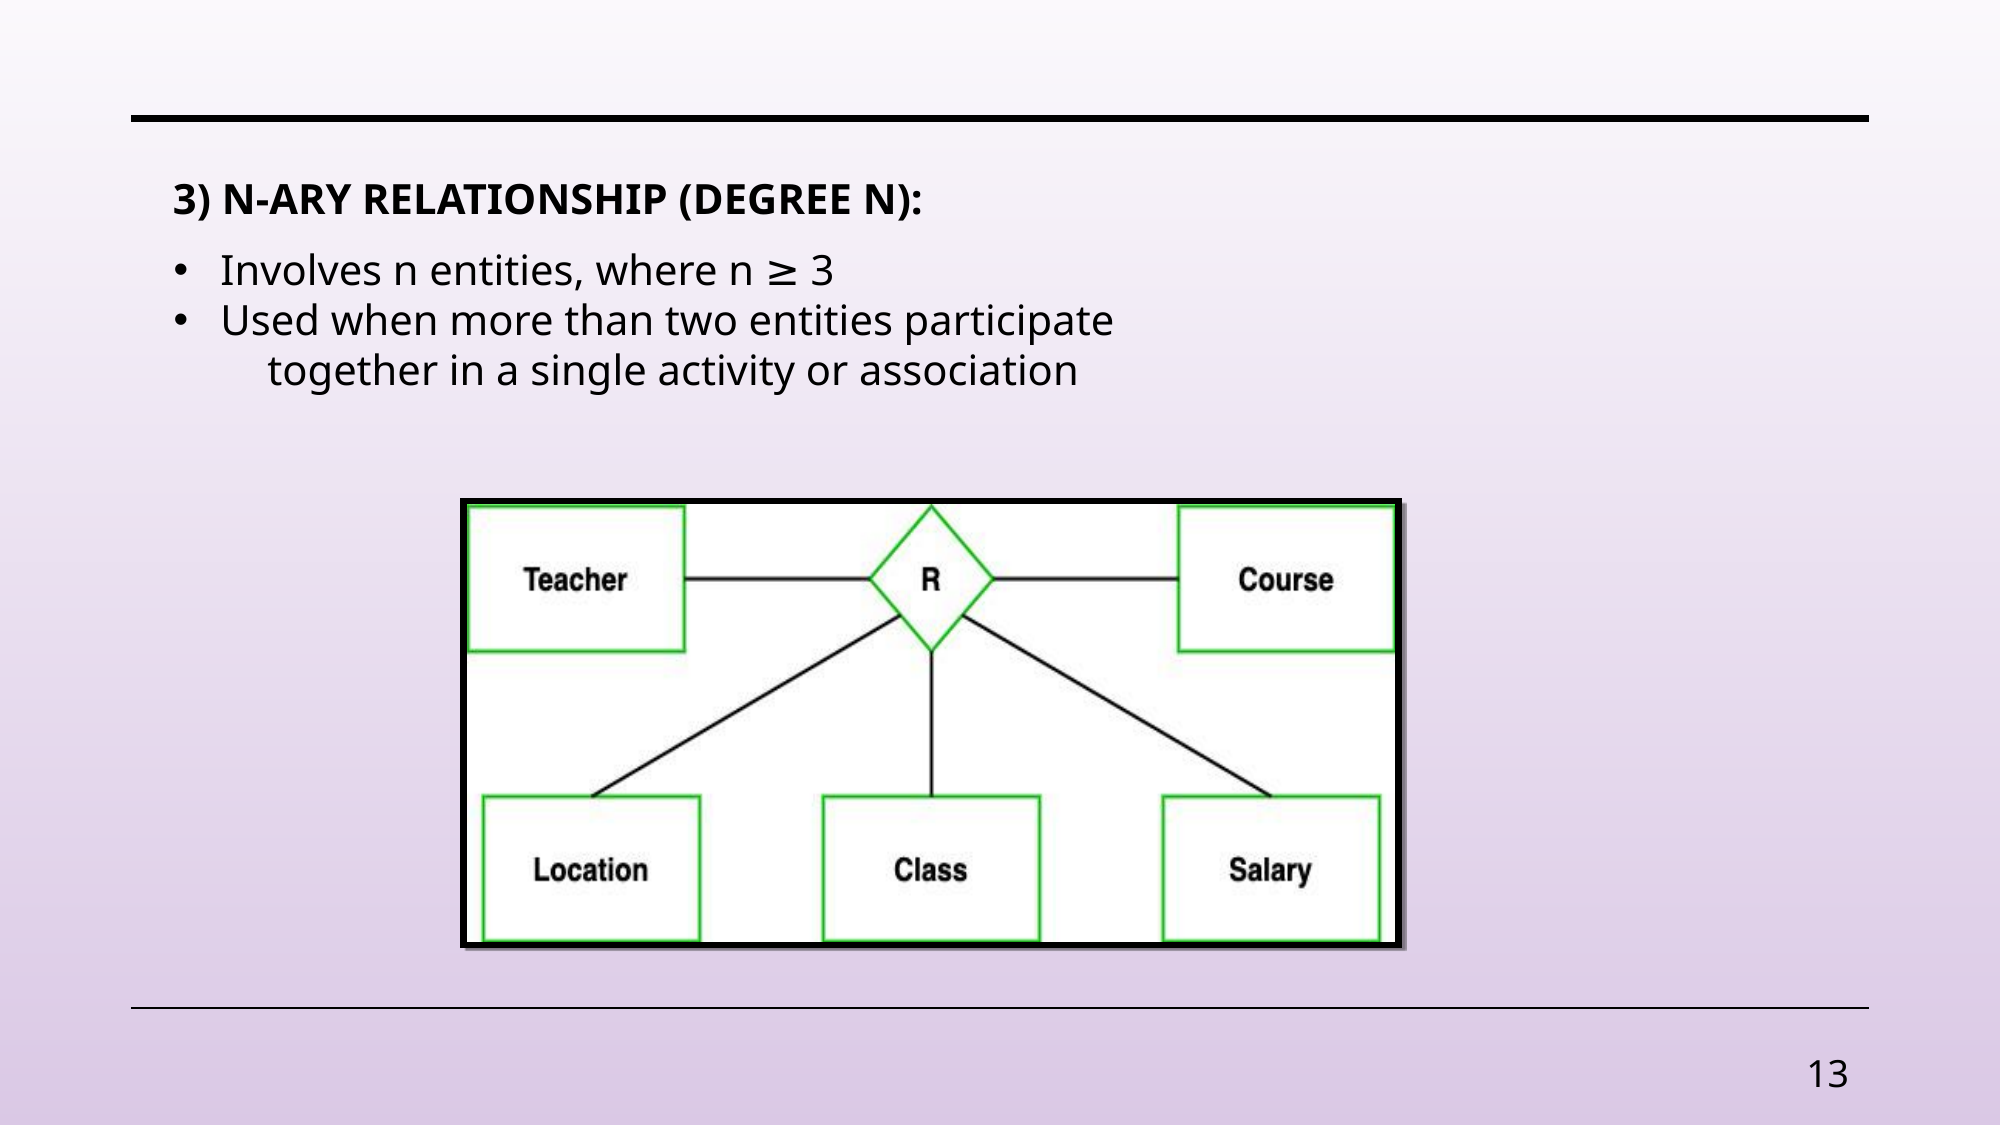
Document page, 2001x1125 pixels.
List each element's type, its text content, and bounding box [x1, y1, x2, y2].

text_box [1372, 1042, 1902, 1103]
text_box Involves n entities, where n ≥ 3 Used when more than two entities participate together in a single activity or association [158, 236, 1181, 454]
picture [466, 504, 1396, 943]
list 3) n-ary Relationship (Degree n): [114, 160, 1869, 973]
